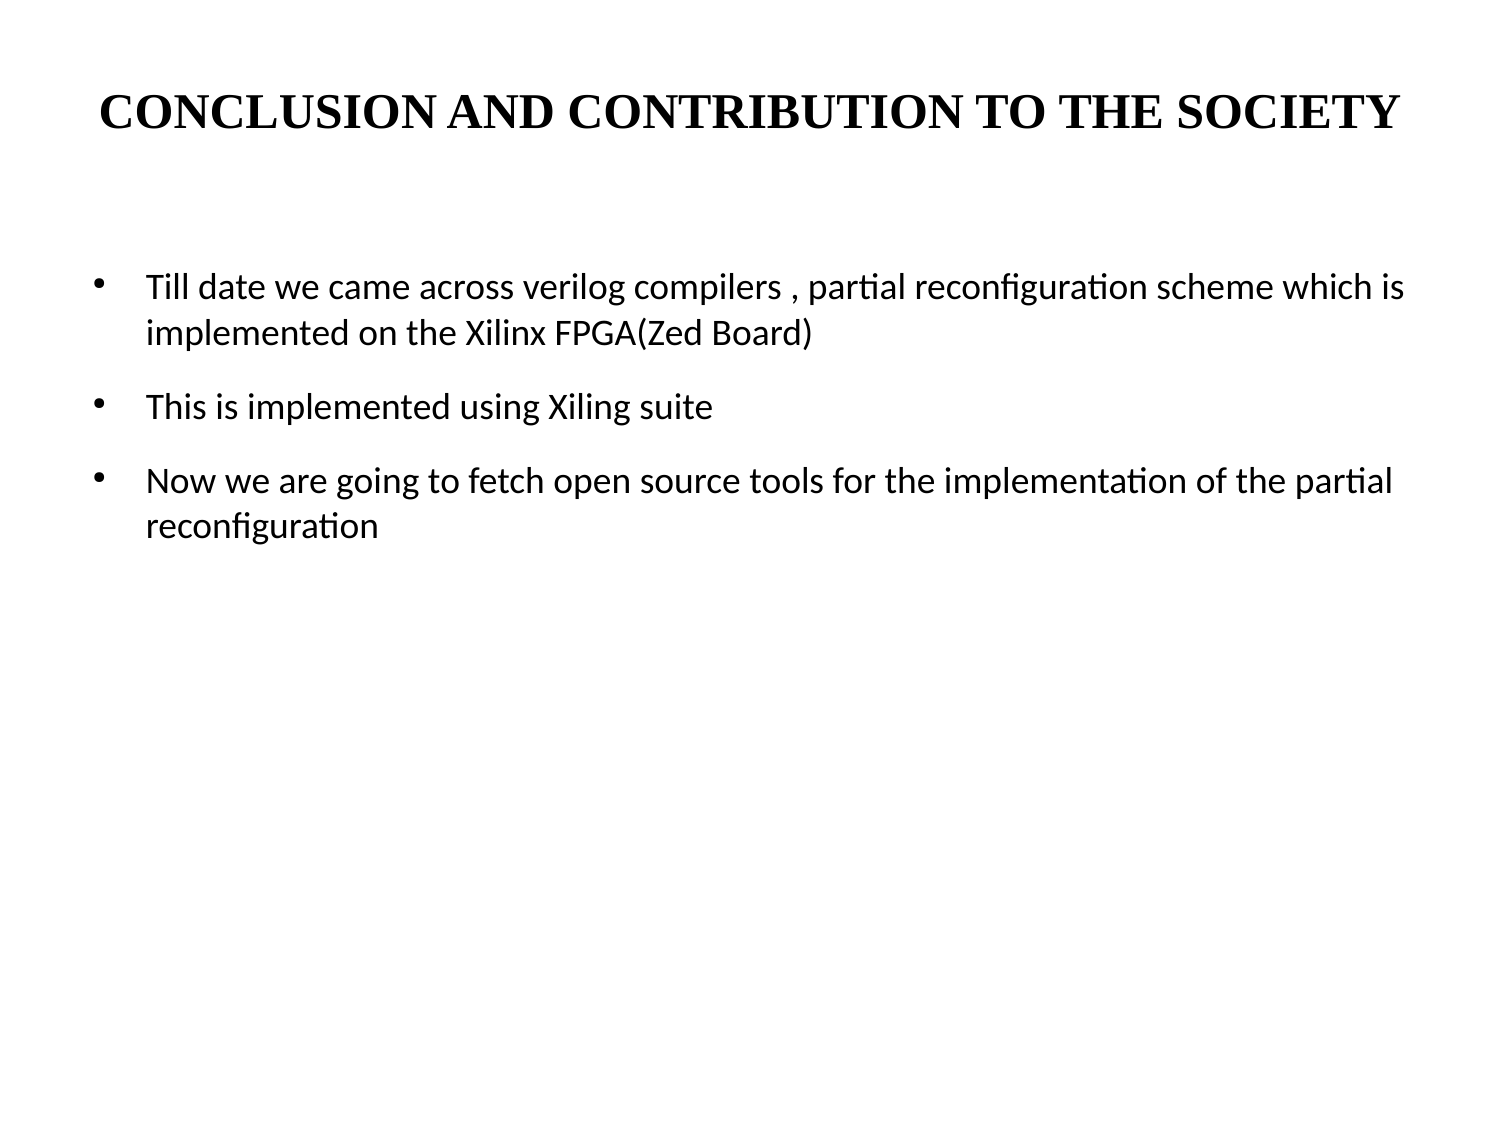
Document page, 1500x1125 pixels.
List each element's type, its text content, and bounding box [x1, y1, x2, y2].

title CONCLUSION AND CONTRIBUTION TO THE SOCIETY [75, 45, 1425, 233]
list Till date we came across verilog compilers , partial reconfiguration scheme which is implemented on the Xilinx FPGA(Zed Board) This is implemented using Xiling suite Now we are going to fetch open source tools for the implementation of the partial reconfiguration [75, 262, 1425, 1005]
